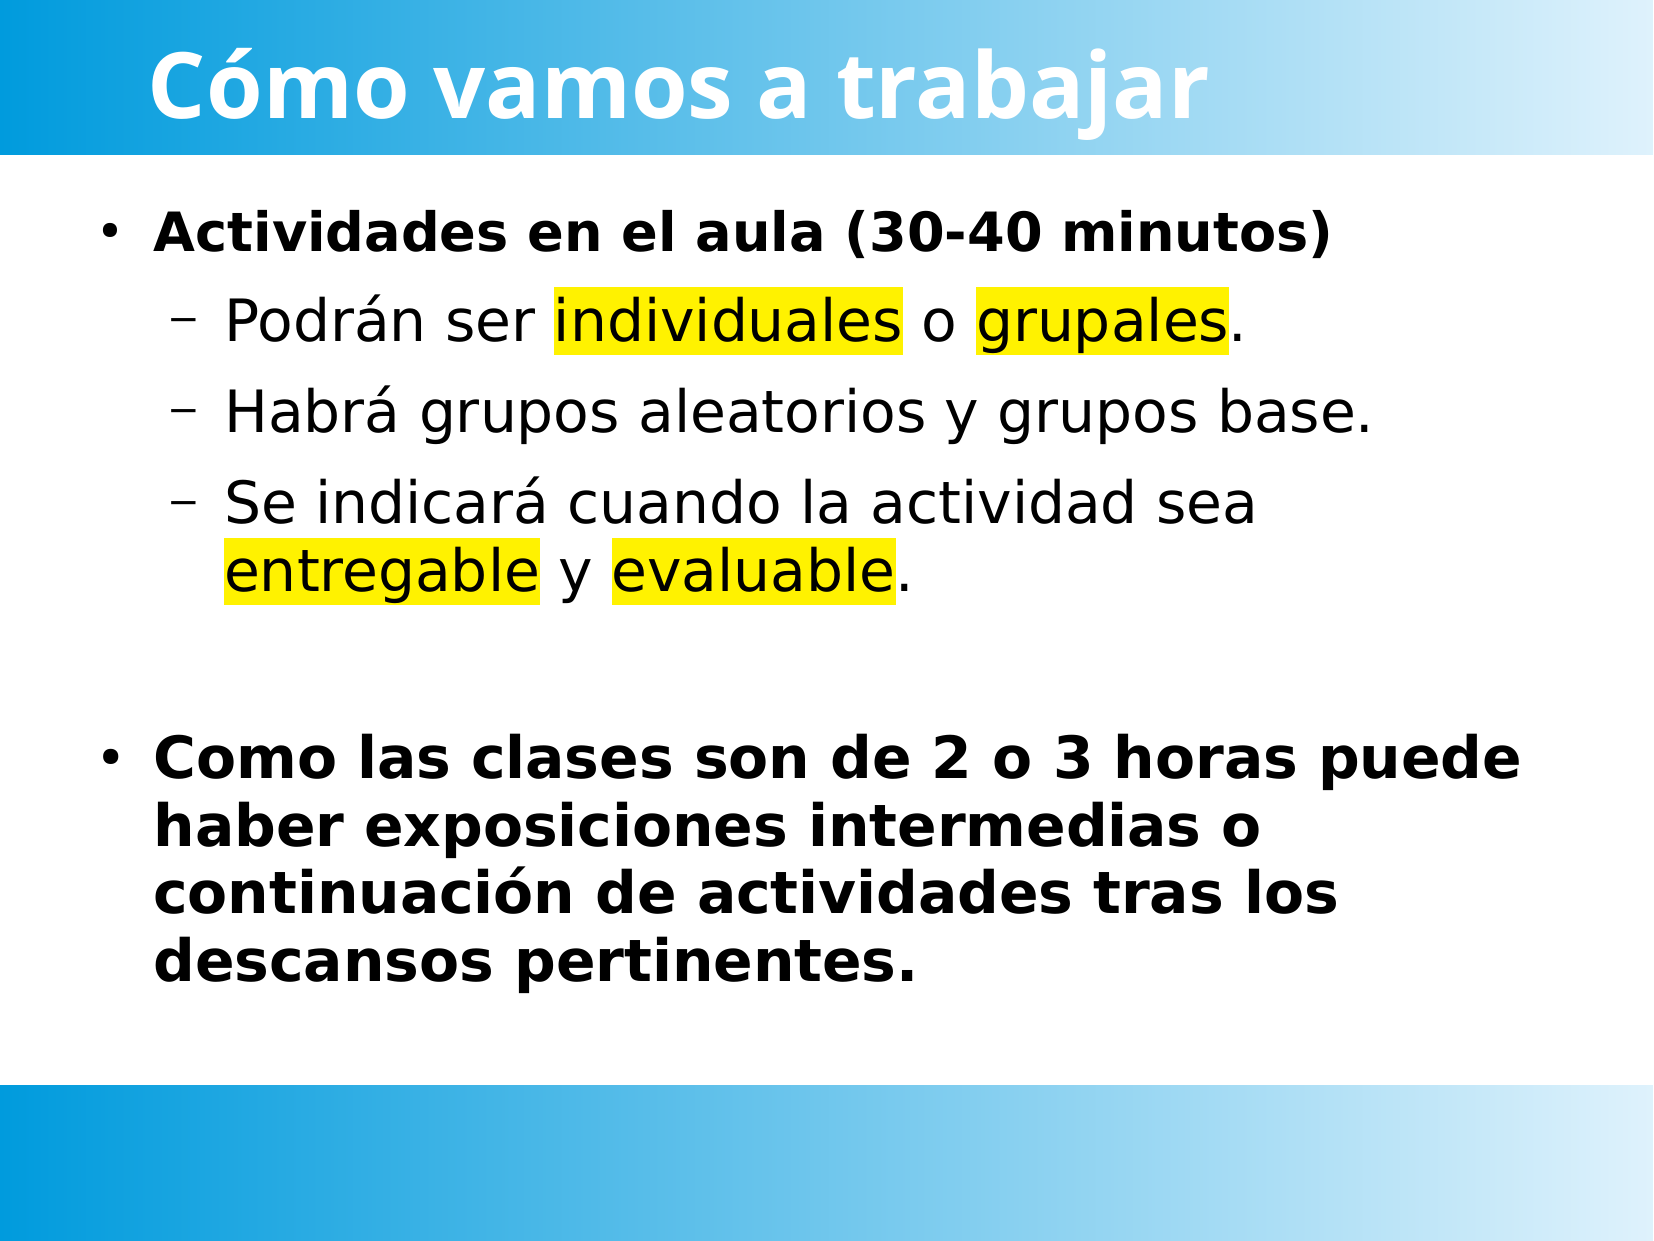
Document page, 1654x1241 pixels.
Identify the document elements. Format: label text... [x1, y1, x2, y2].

list Actividades en el aula (30-40 minutos) Podrán ser individuales o grupales. Habrá grupos aleatorios y grupos base. Se indicará cuando la actividad sea entregable y evaluable. Como las clases son de 2 o 3 horas puede haber exposiciones intermedias o continuación de actividades tras los descansos pertinentes. [82, 200, 1571, 920]
title Cómo vamos a trabajar [0, 11, 1359, 154]
